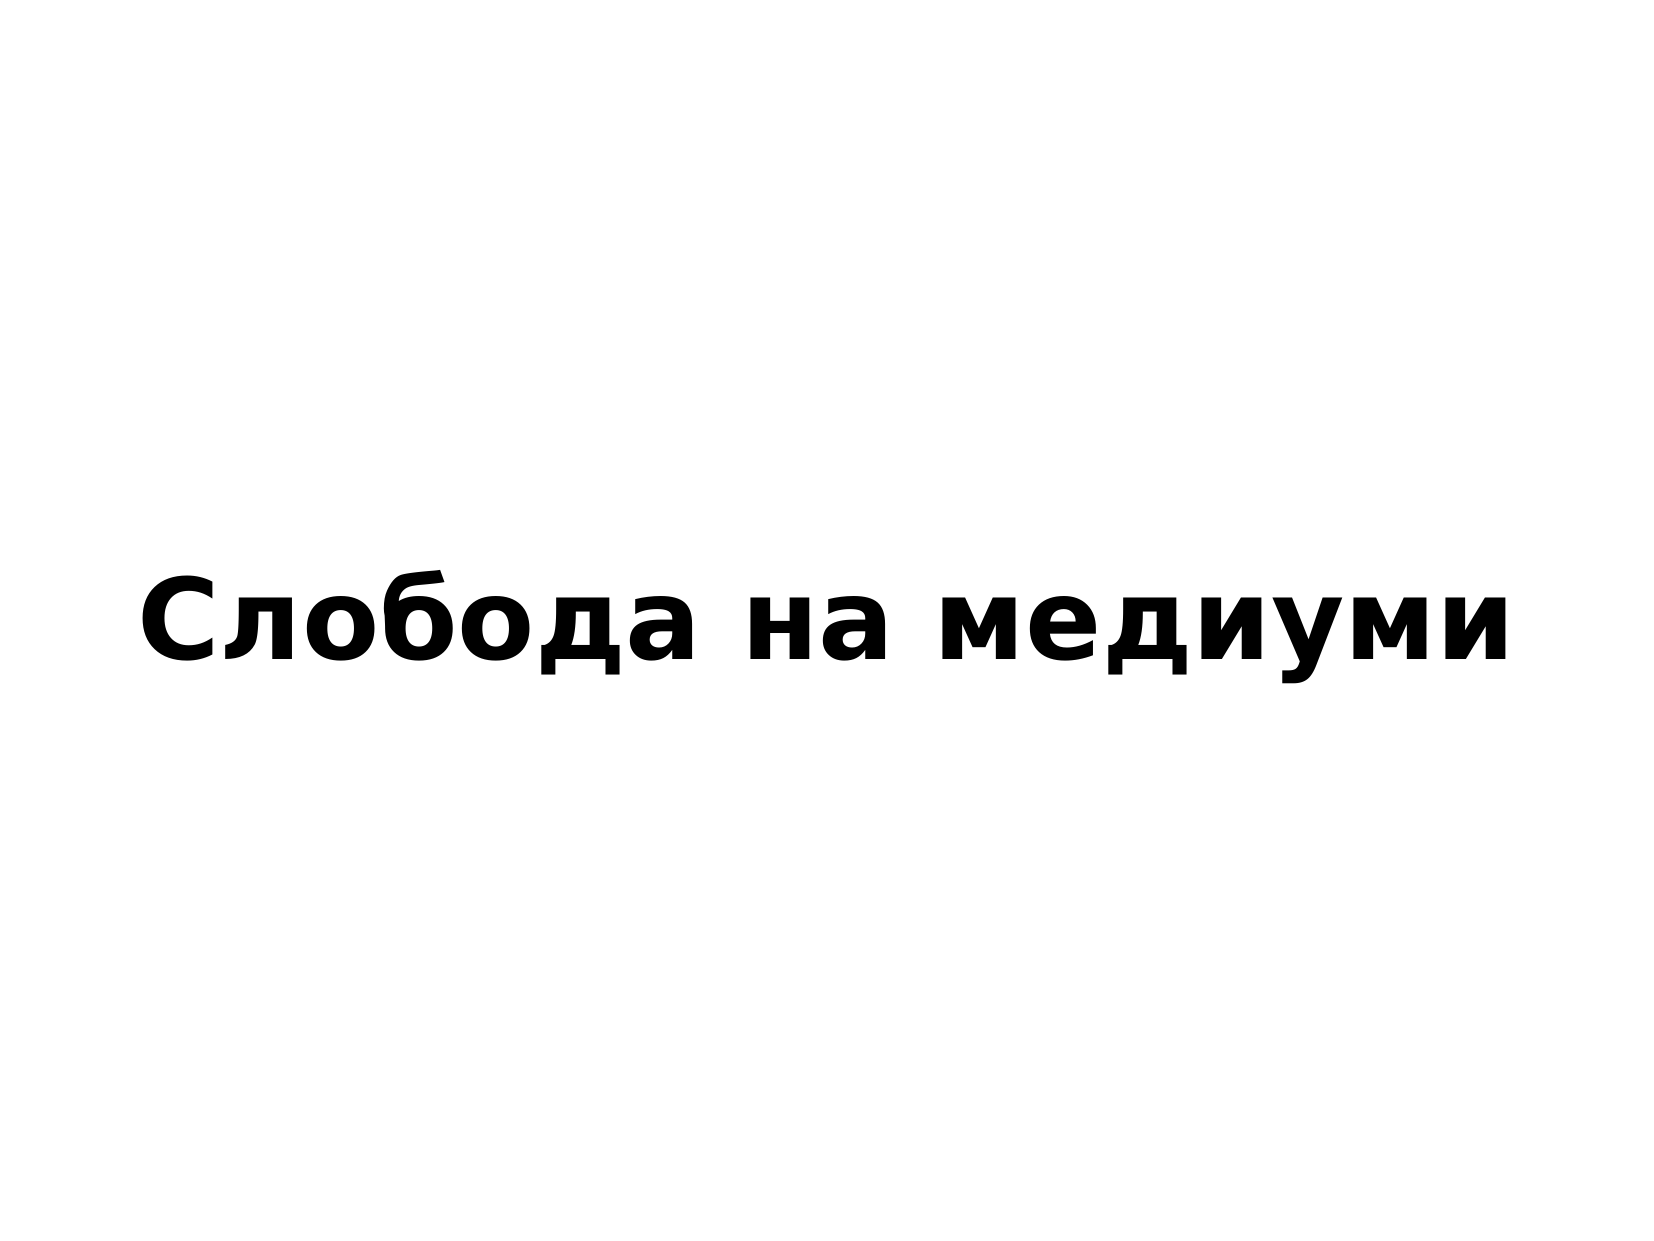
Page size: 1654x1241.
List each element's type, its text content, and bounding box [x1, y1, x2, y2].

subtitle Слобода на медиуми [0, 0, 1654, 1241]
